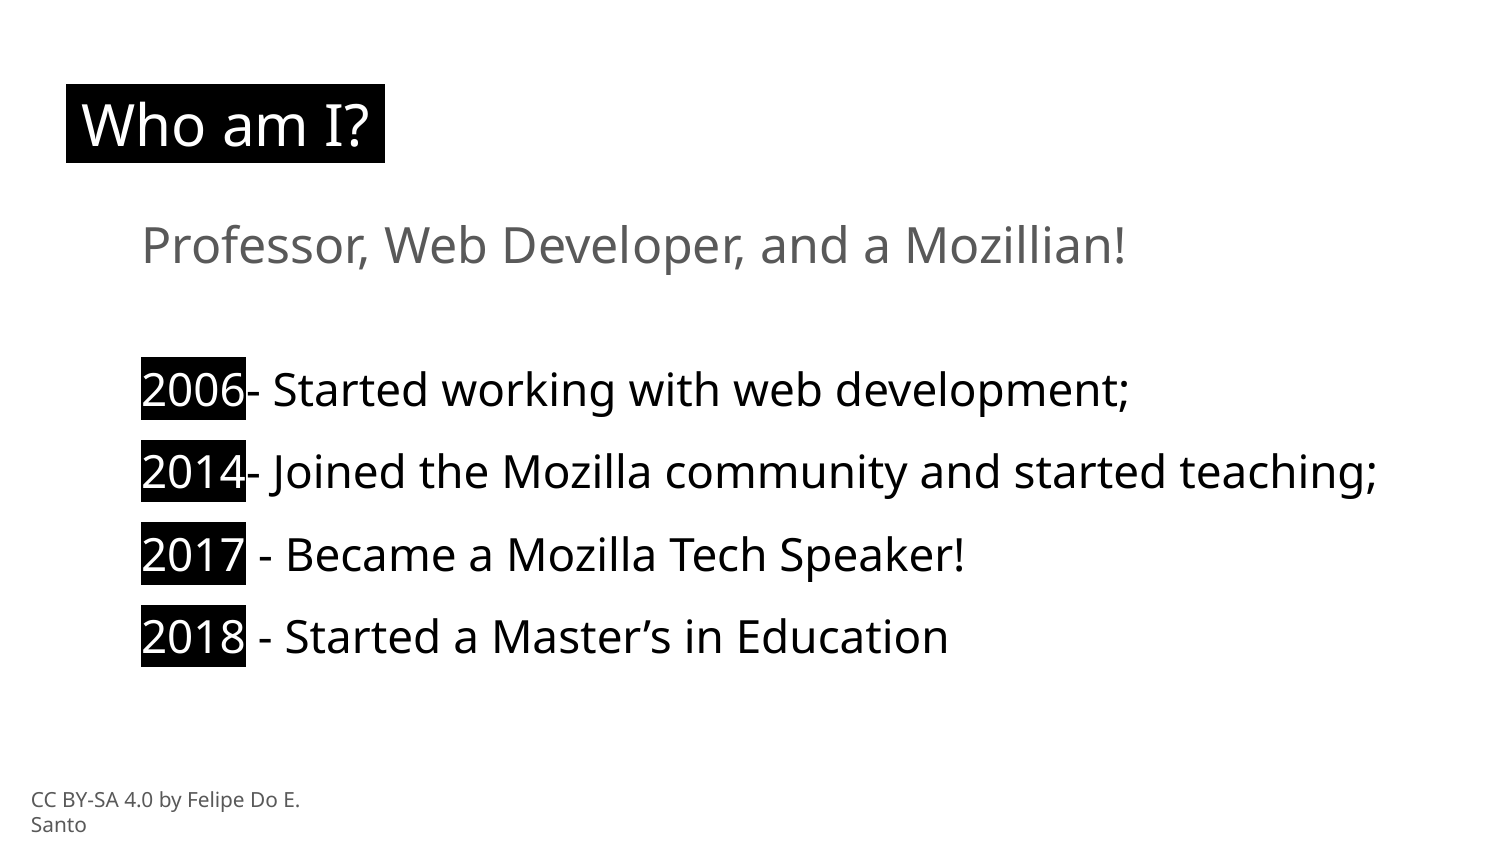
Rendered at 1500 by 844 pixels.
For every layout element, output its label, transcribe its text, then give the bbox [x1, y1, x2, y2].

title Who am I? [51, 72, 1449, 167]
list Professor, Web Developer, and a Mozillian! 2006- Started working with web development; 2014- Joined the Mozilla community and started teaching; 2017 - Became a Mozilla Tech Speaker! 2018 - Started a Master’s in Education [51, 189, 1449, 750]
text_box CC BY-SA 4.0 by Felipe Do E. Santo [15, 771, 340, 826]
